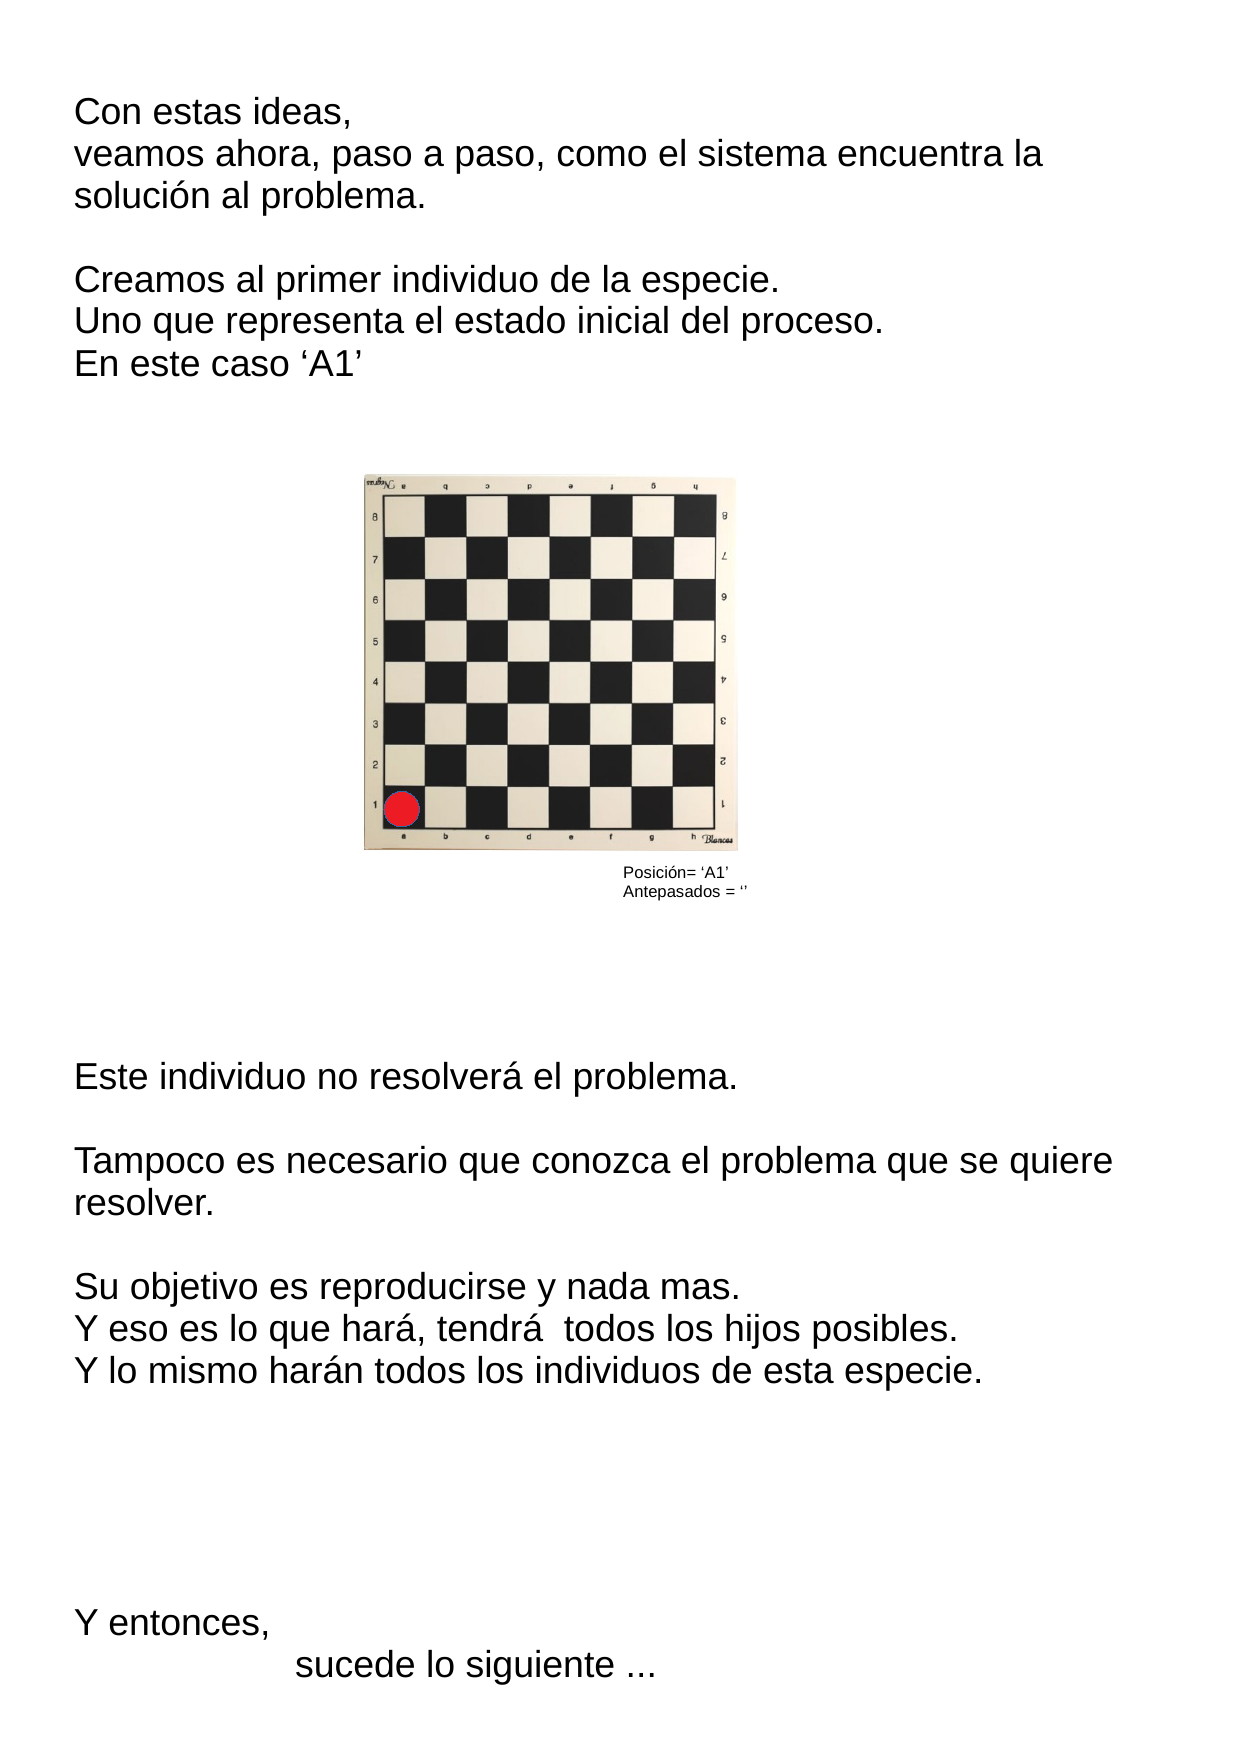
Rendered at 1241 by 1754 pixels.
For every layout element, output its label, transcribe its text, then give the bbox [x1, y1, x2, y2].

picture [362, 473, 739, 851]
text_box [383, 791, 420, 827]
text_box Posición= ‘A1’ Antepasados = ‘’ [608, 856, 763, 909]
text_box Con estas ideas, veamos ahora, paso a paso, como el sistema encuentra la solución al problema. Creamos al primer individuo de la especie. Uno que representa el estado inicial del proceso. En este caso ‘A1’ Este individuo no resolverá el problema. Tampoco es necesario que conozca el problema que se quiere resolver. Su objetivo es reproducirse y nada mas. Y eso es lo que hará, tendrá todos los hijos posibles. Y lo mismo harán todos los individuos de esta especie. Y entonces, sucede lo siguiente ... [59, 82, 1134, 1736]
